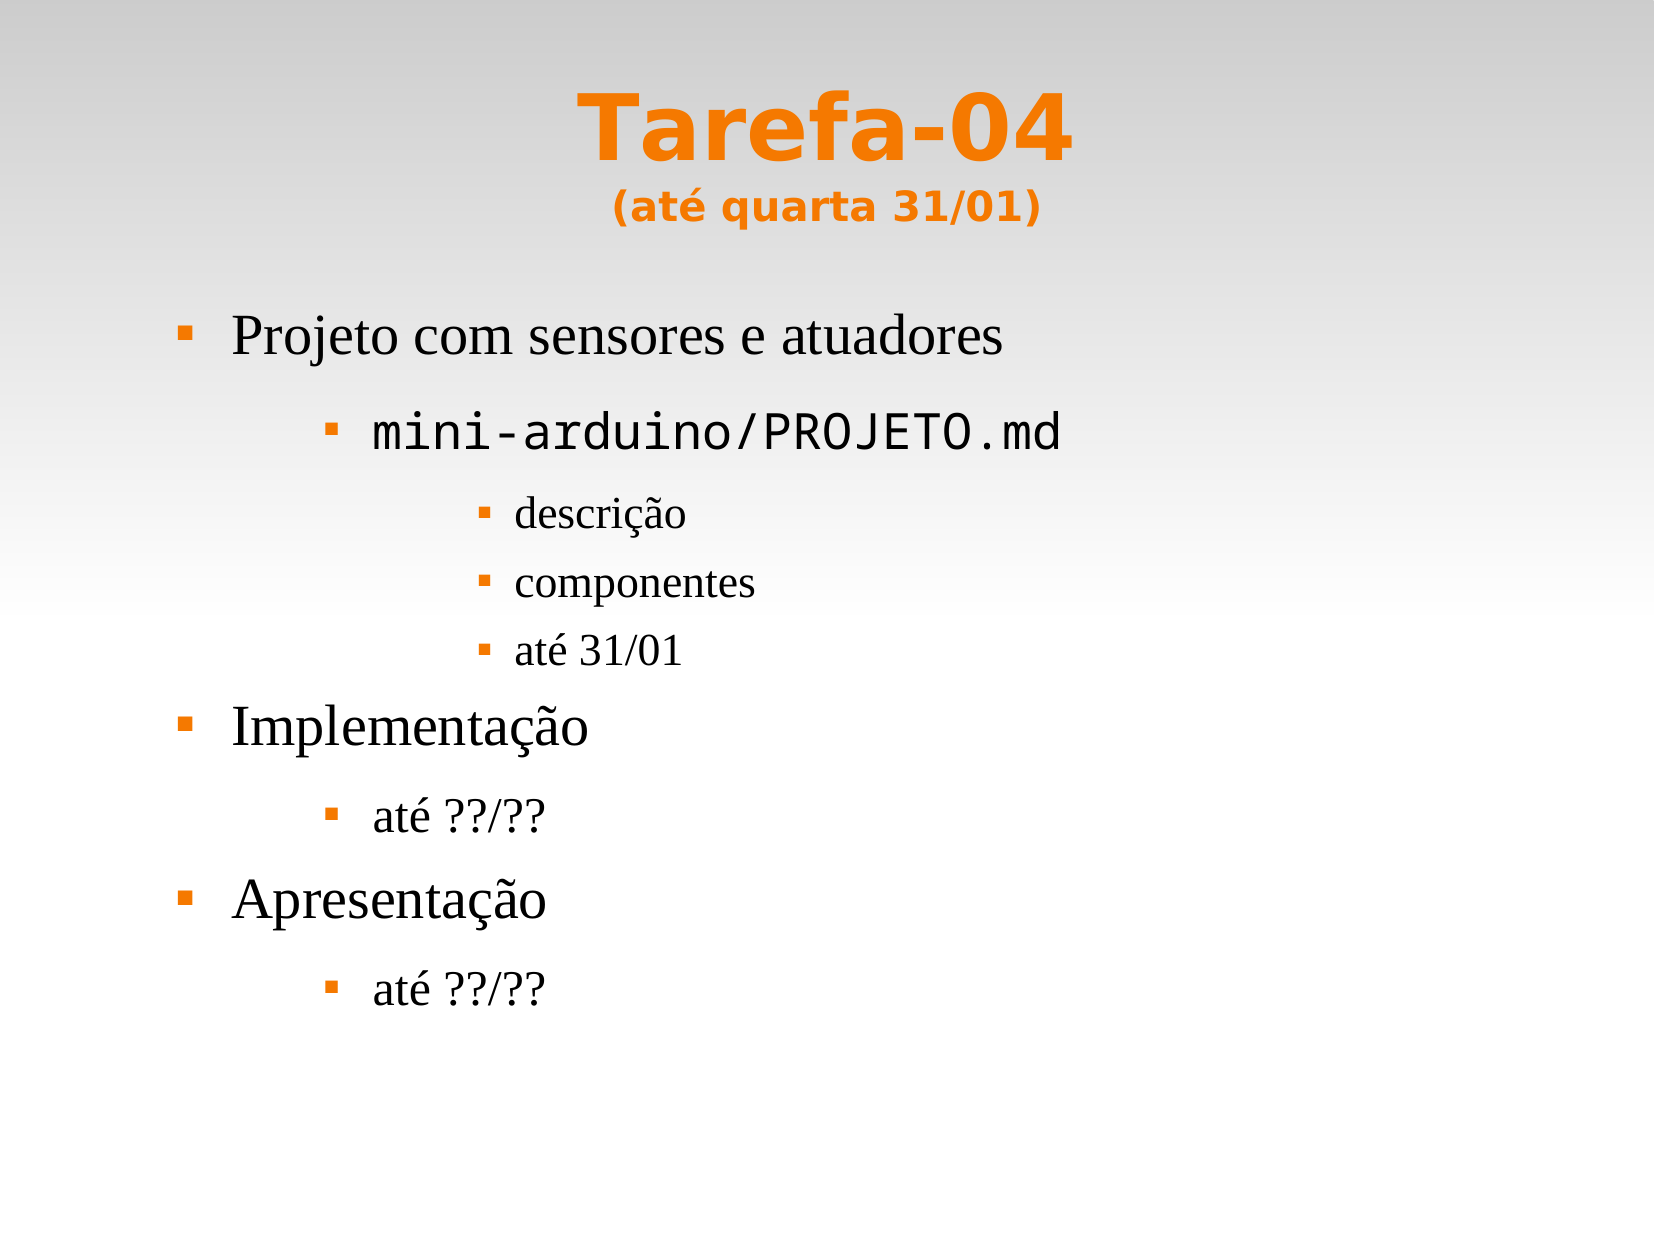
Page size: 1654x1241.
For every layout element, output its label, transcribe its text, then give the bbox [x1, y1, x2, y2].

title Tarefa-04 (até quarta 31/01) [82, 49, 1571, 257]
list Projeto com sensores e atuadores mini-arduino/PROJETO.md descrição componentes até 31/01 Implementação até ??/?? Apresentação até ??/?? [89, 302, 1463, 1121]
